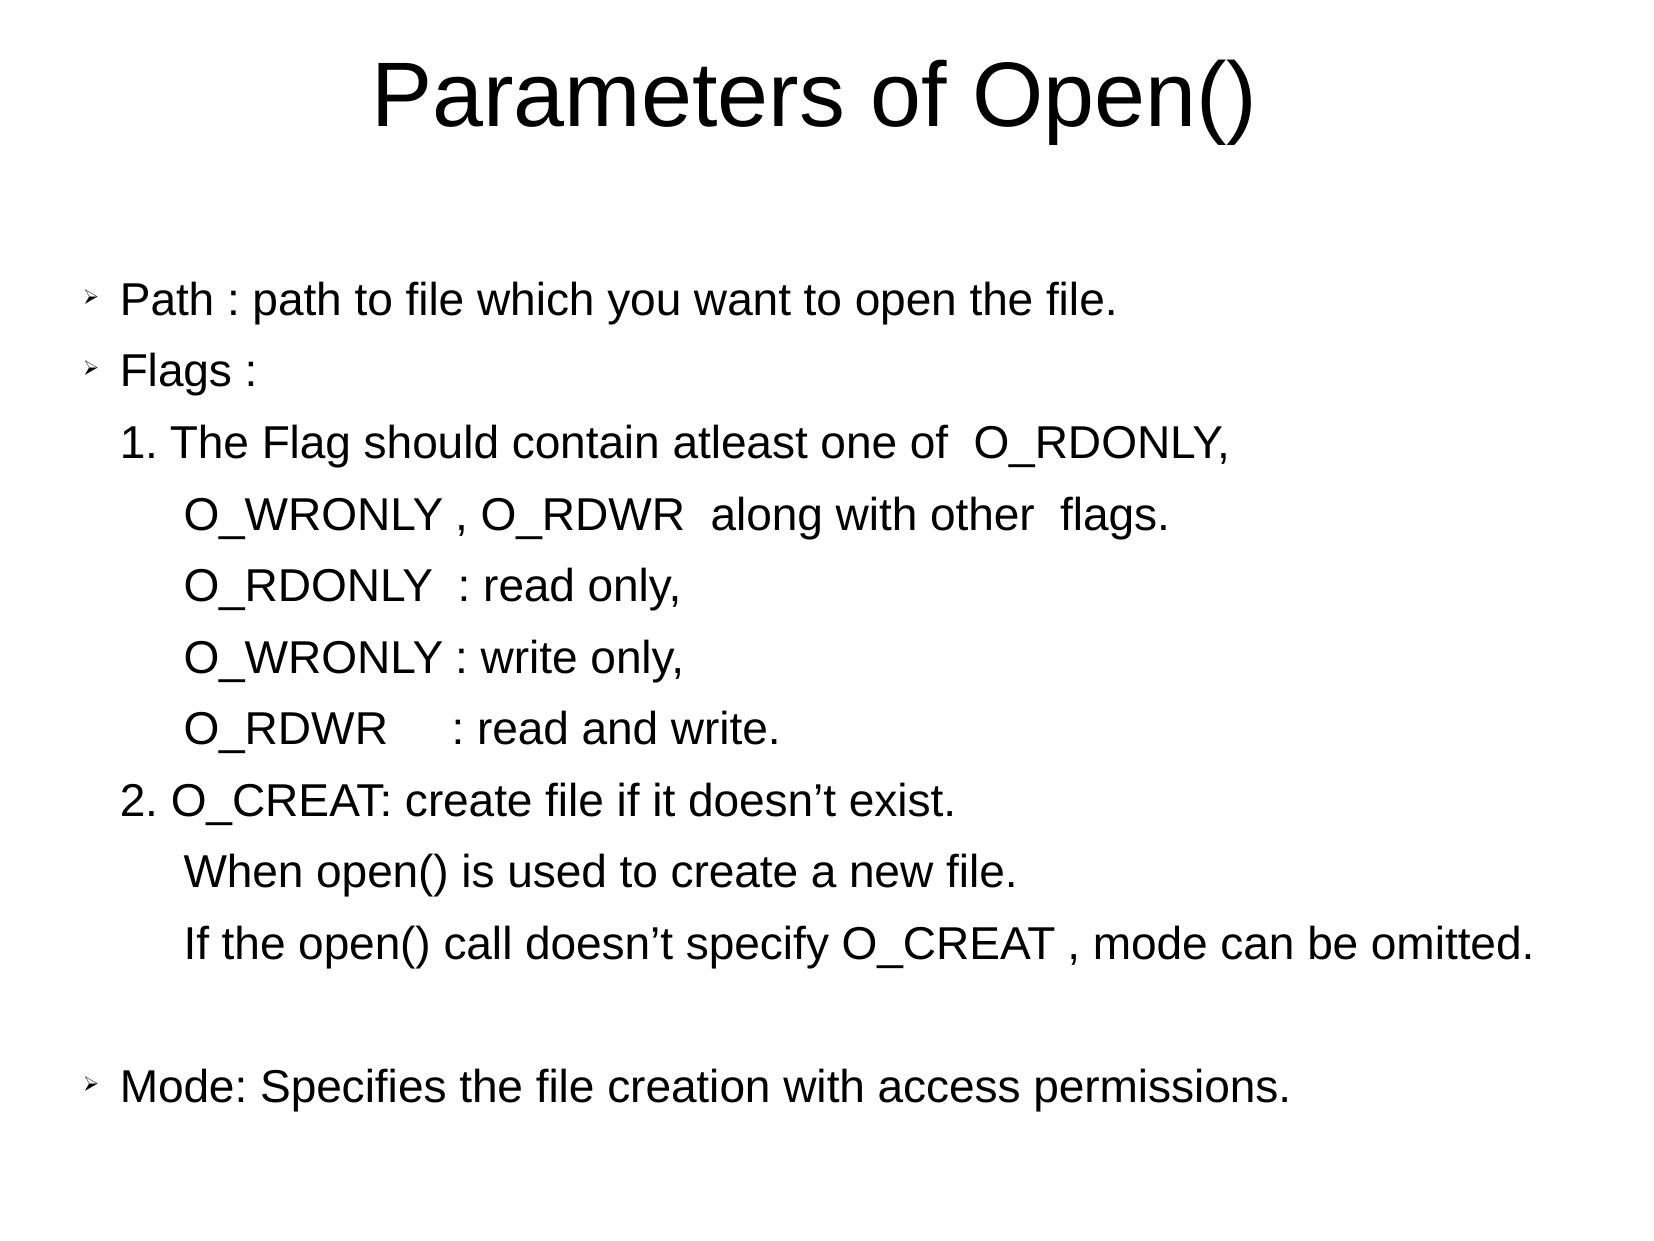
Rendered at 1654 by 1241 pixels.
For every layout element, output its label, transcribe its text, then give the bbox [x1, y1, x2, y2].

title Parameters of Open() [70, 11, 1560, 178]
list Path : path to file which you want to open the file. Flags : 1. The Flag should contain atleast one of O_RDONLY, O_WRONLY , O_RDWR along with other flags. O_RDONLY : read only, O_WRONLY : write only, O_RDWR : read and write. 2. O_CREAT: create file if it doesn’t exist. When open() is used to create a new file. If the open() call doesn’t specify O_CREAT , mode can be omitted. Mode: Specifies the file creation with access permissions. [70, 202, 1560, 1134]
